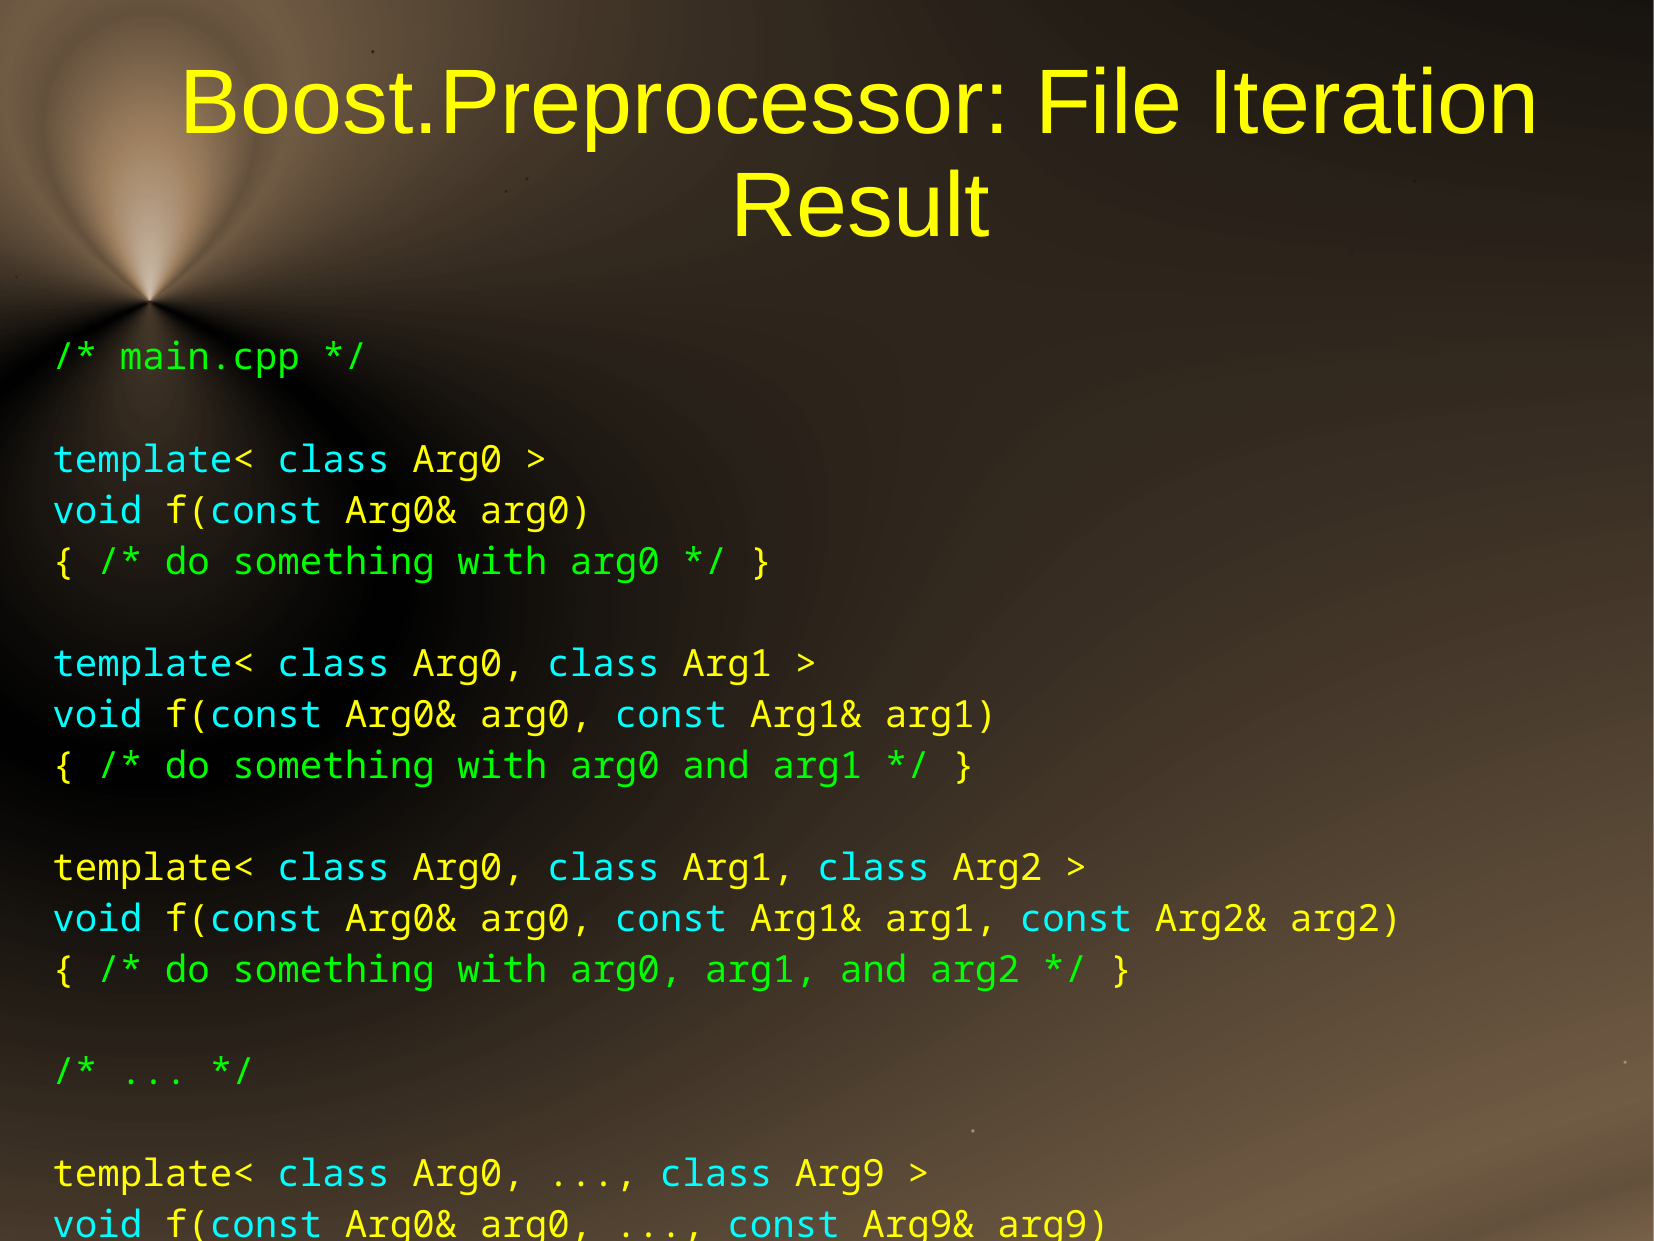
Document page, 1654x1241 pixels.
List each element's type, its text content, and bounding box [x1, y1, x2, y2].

text_box /* main.cpp */ template< class Arg0 > void f(const Arg0& arg0) { /* do something with arg0 */ } template< class Arg0, class Arg1 > void f(const Arg0& arg0, const Arg1& arg1) { /* do something with arg0 and arg1 */ } template< class Arg0, class Arg1, class Arg2 > void f(const Arg0& arg0, const Arg1& arg1, const Arg2& arg2) { /* do something with arg0, arg1, and arg2 */ } /* ... */ template< class Arg0, ..., class Arg9 > void f(const Arg0& arg0, ..., const Arg9& arg9) { /* do something with arg0, ..., arg9 */ } int main() { } [37, 322, 1613, 1126]
picture [530, 1219, 540, 1235]
picture [1048, 1219, 1058, 1235]
picture [913, 1219, 923, 1235]
picture [0, 0, 1654, 1241]
title Boost.Preprocessor: File Iteration Result [150, 50, 1571, 256]
picture [395, 1219, 405, 1235]
